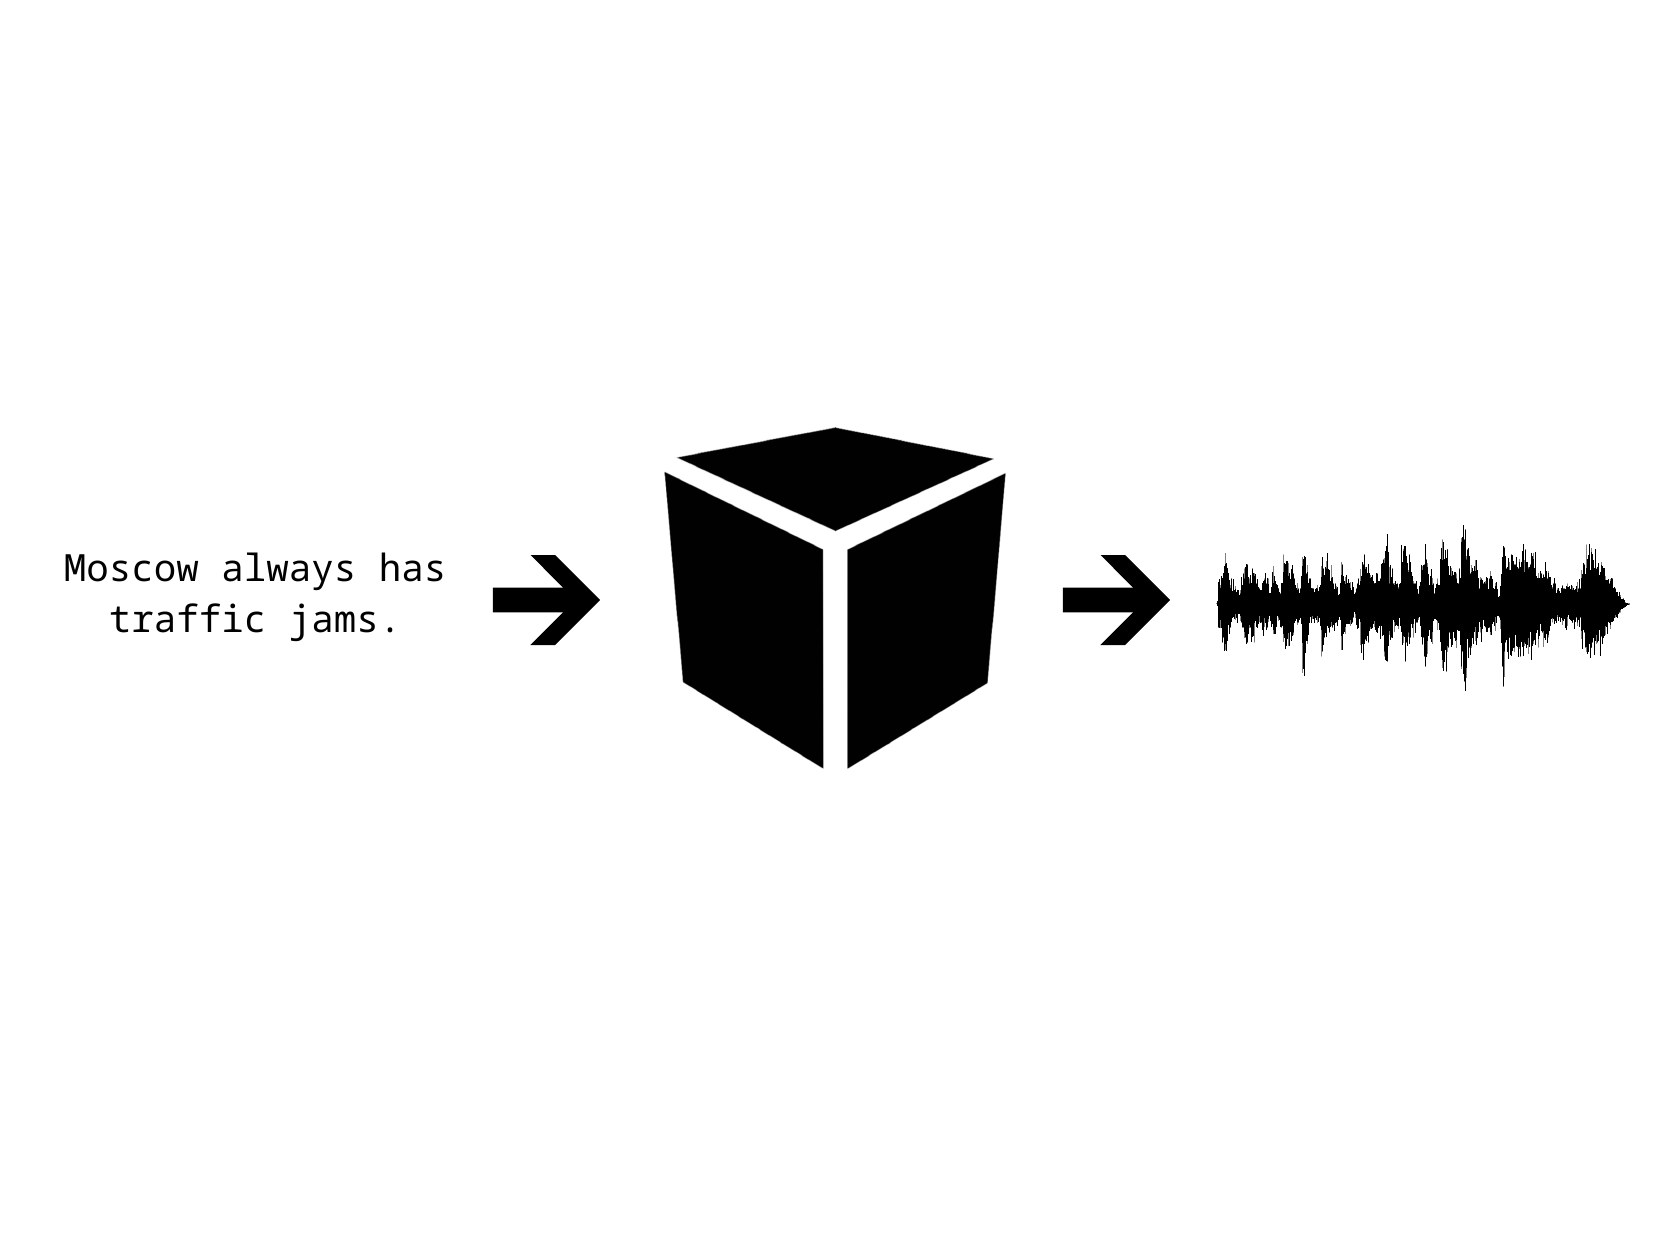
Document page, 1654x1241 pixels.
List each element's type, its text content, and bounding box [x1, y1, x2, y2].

picture [664, 427, 1006, 769]
picture [492, 555, 601, 646]
picture [1062, 555, 1171, 646]
subtitle Moscow always has traffic jams. [45, 480, 466, 706]
picture [1216, 525, 1630, 691]
